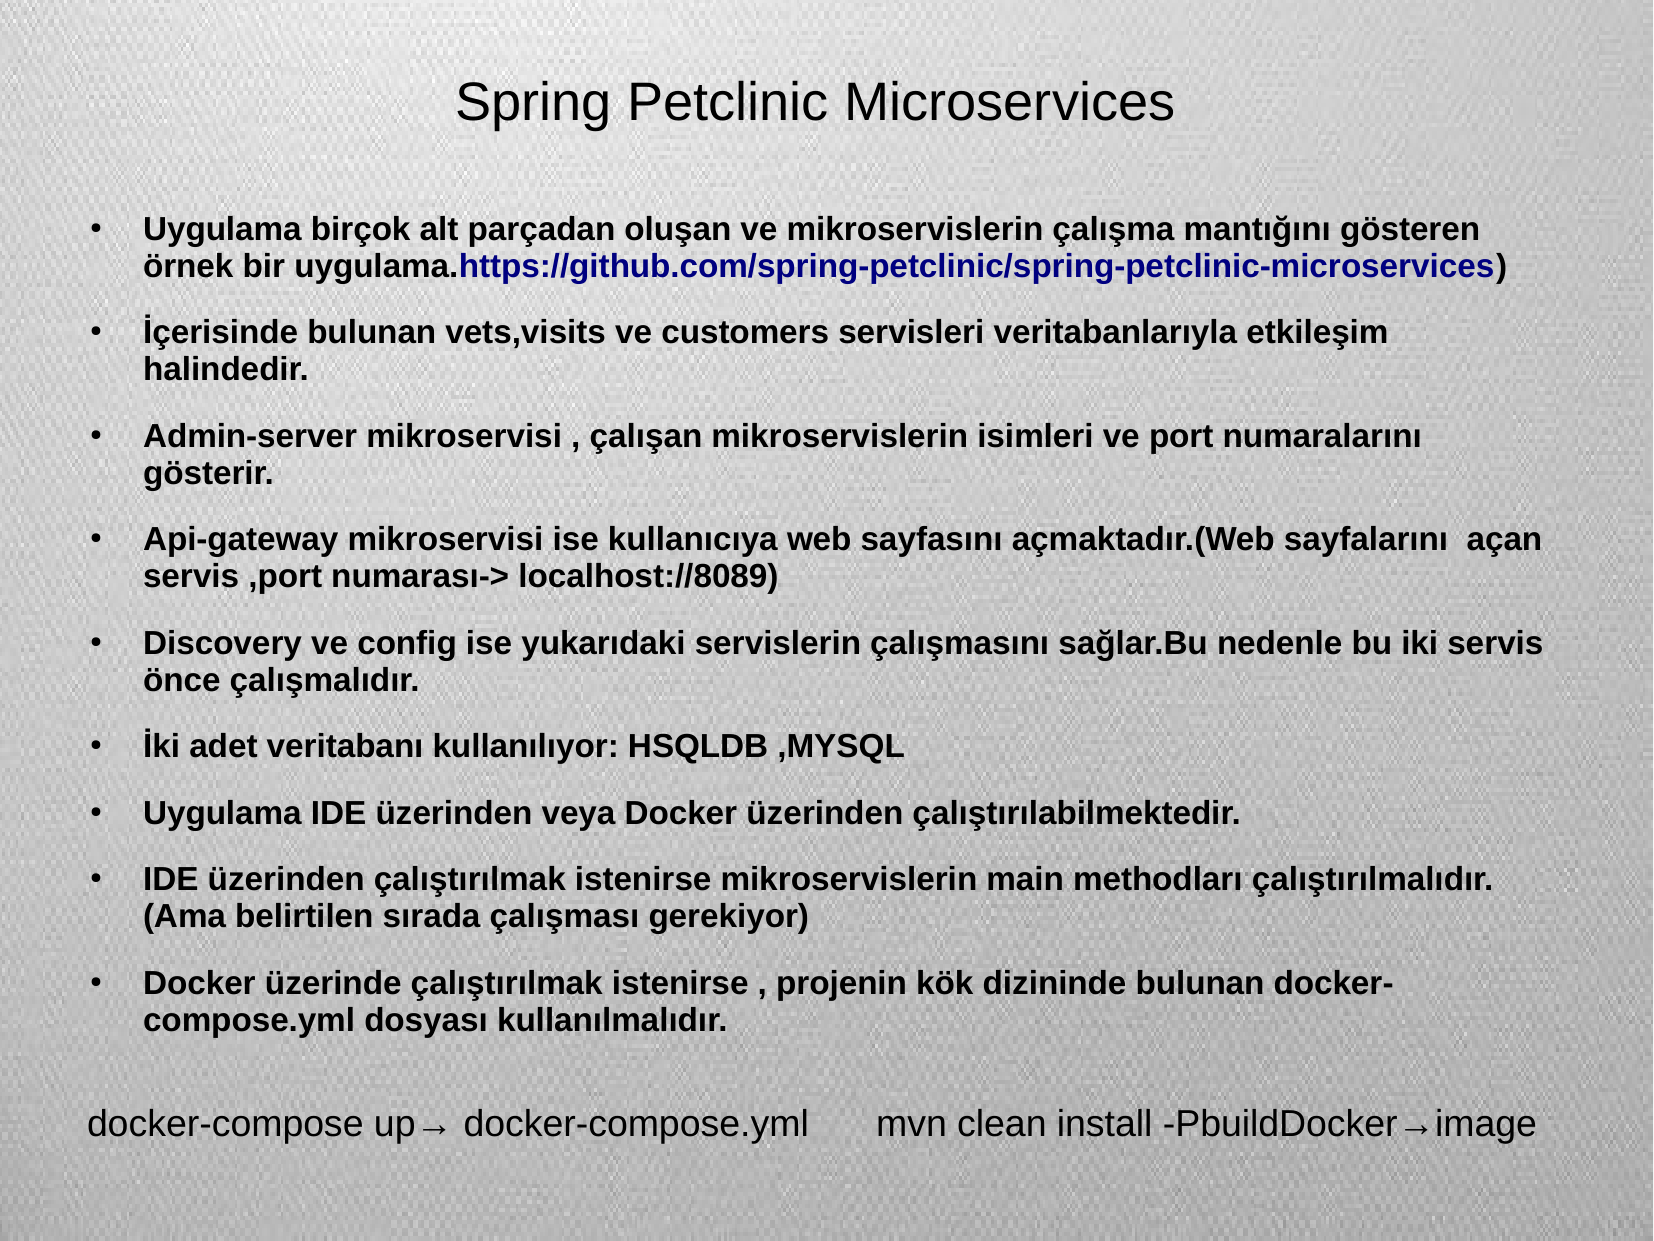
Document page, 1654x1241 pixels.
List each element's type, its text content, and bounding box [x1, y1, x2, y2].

text_box mvn clean install -PbuildDocker→image [850, 1095, 1576, 1194]
title Spring Petclinic Microservices [72, 49, 1561, 210]
text_box docker-compose up→ docker-compose.yml [72, 1095, 835, 1194]
picture [0, 0, 1654, 1241]
list Uygulama birçok alt parçadan oluşan ve mikroservislerin çalışma mantığını gösteren örnek bir uygulama.https://github.com/spring-petclinic/spring-petclinic-microservices) İçerisinde bulunan vets,visits ve customers servisleri veritabanlarıyla etkileşim halindedir. Admin-server mikroservisi , çalışan mikroservislerin isimleri ve port numaralarını gösterir. Api-gateway mikroservisi ise kullanıcıya web sayfasını açmaktadır.(Web sayfalarını açan servis ,port numarası-> localhost://8089) Discovery ve config ise yukarıdaki servislerin çalışmasını sağlar.Bu nedenle bu iki servis önce çalışmalıdır. İki adet veritabanı kullanılıyor: HSQLDB ,MYSQL Uygulama IDE üzerinden veya Docker üzerinden çalıştırılabilmektedir. IDE üzerinden çalıştırılmak istenirse mikroservislerin main methodları çalıştırılmalıdır.(Ama belirtilen sırada çalışması gerekiyor) Docker üzerinde çalıştırılmak istenirse , projenin kök dizininde bulunan docker-compose.yml dosyası kullanılmalıdır. [72, 210, 1561, 1096]
